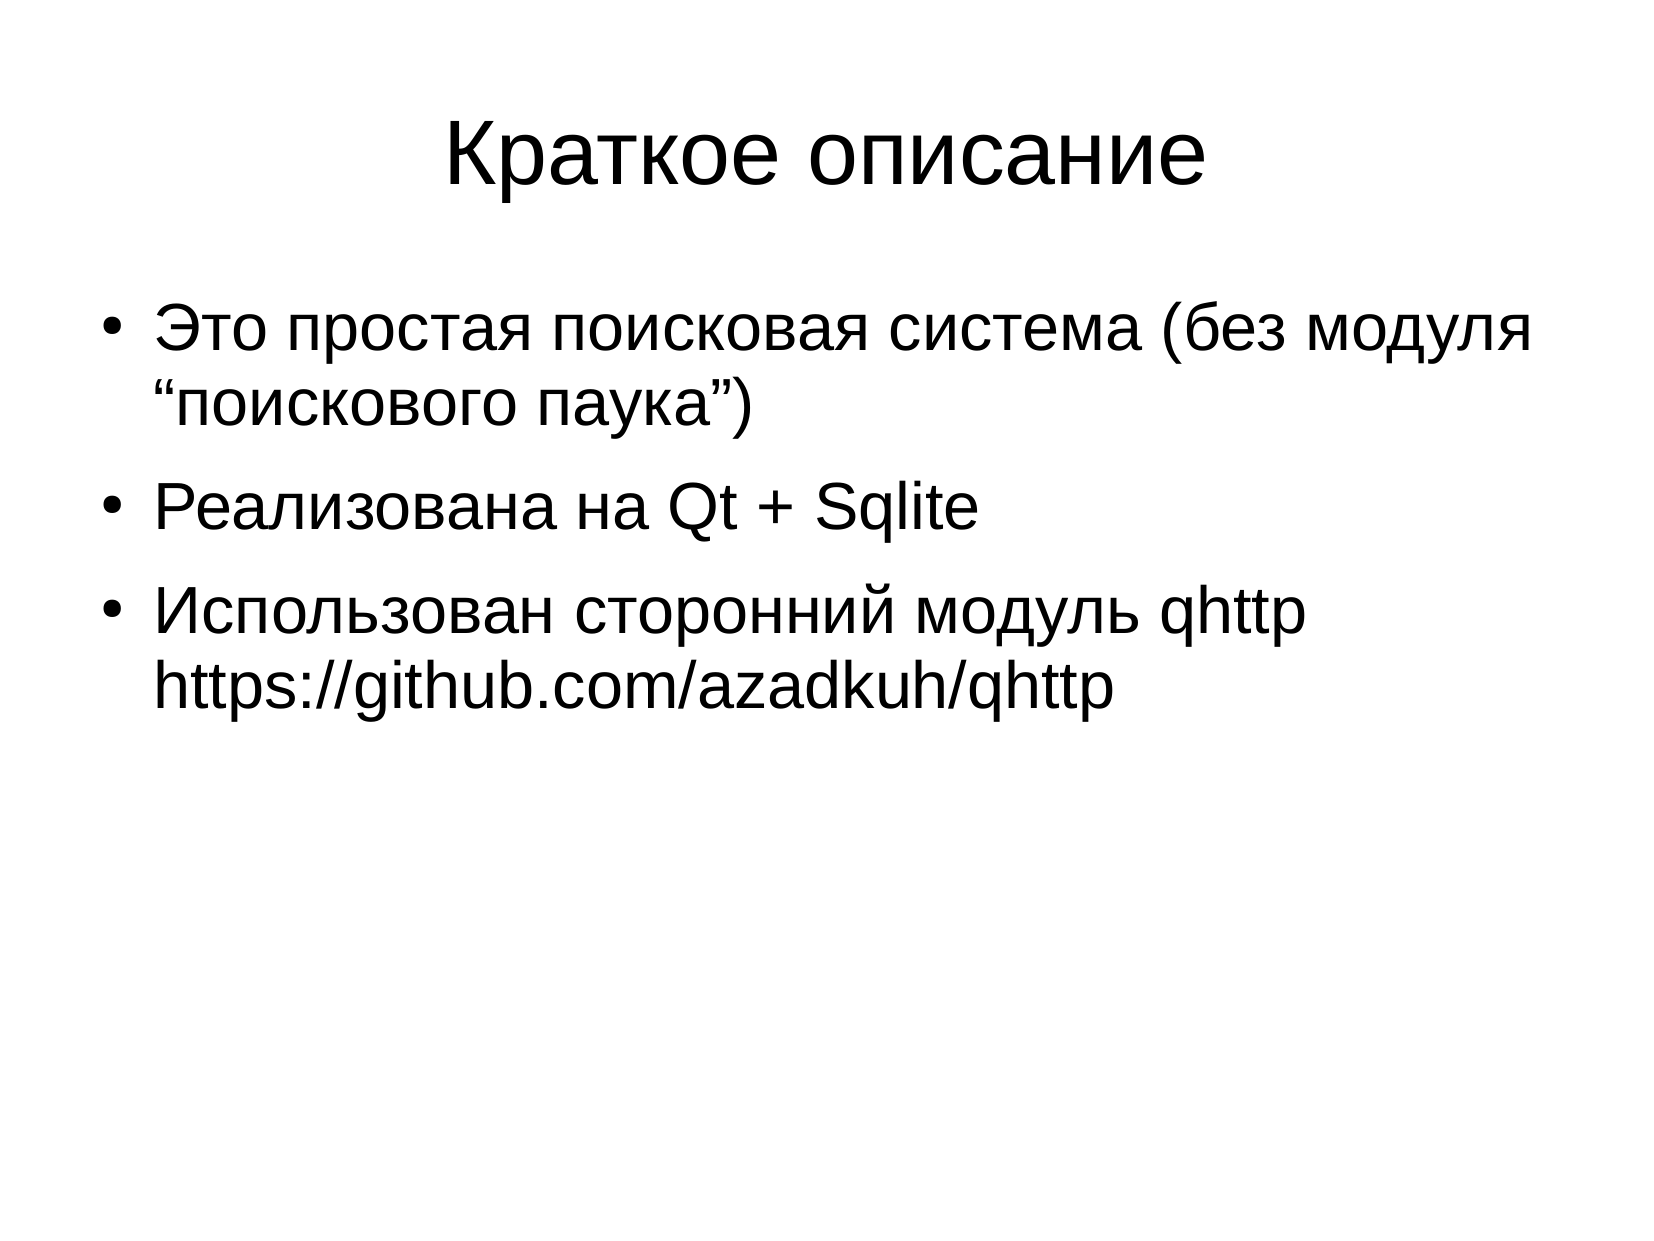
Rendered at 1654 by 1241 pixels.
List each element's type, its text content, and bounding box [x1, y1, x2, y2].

title Краткое описание [82, 49, 1571, 257]
list Это простая поисковая система (без модуля “поискового паука”) Реализована на Qt + Sqlite Использован сторонний модуль qhttp https://github.com/azadkuh/qhttp [82, 290, 1571, 1010]
